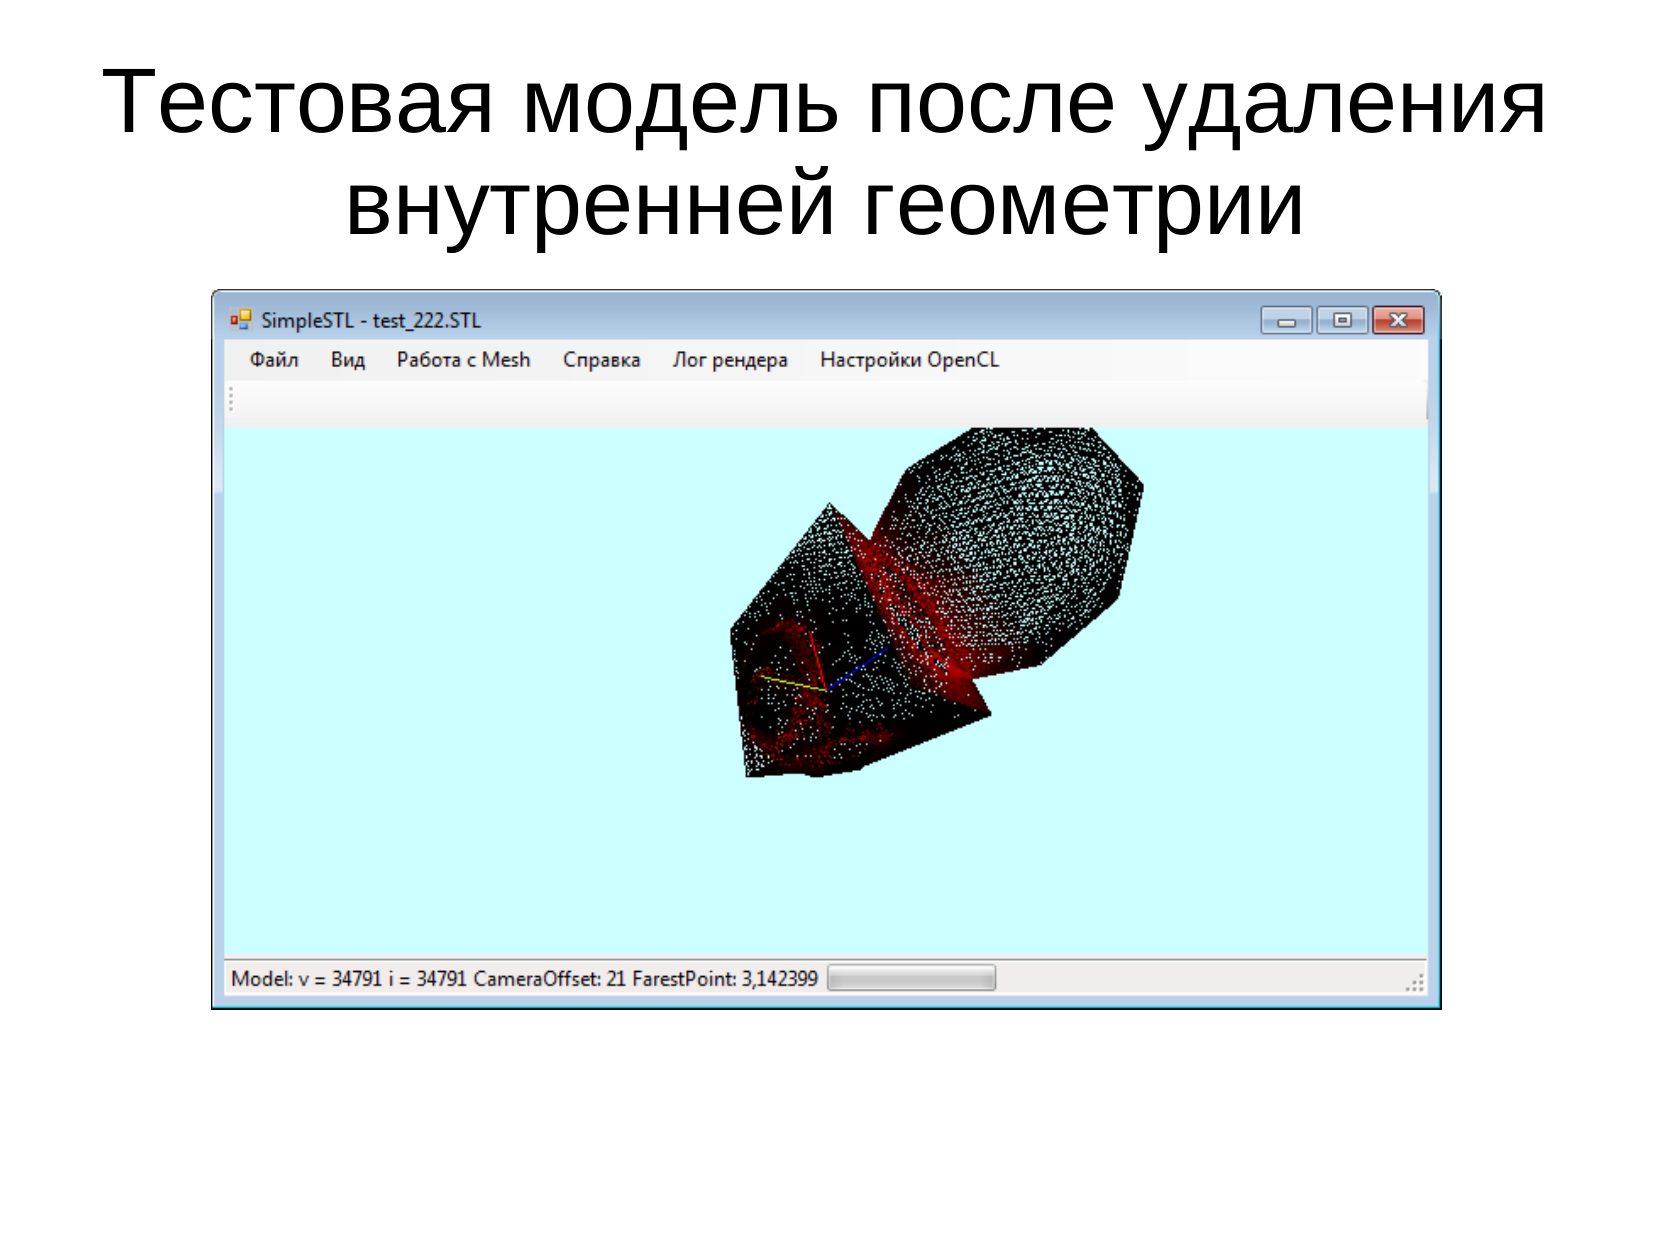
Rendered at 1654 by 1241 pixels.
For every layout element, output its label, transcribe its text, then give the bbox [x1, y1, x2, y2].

picture [211, 289, 1442, 1010]
title Тестовая модель после удаления внутренней геометрии [82, 49, 1571, 257]
